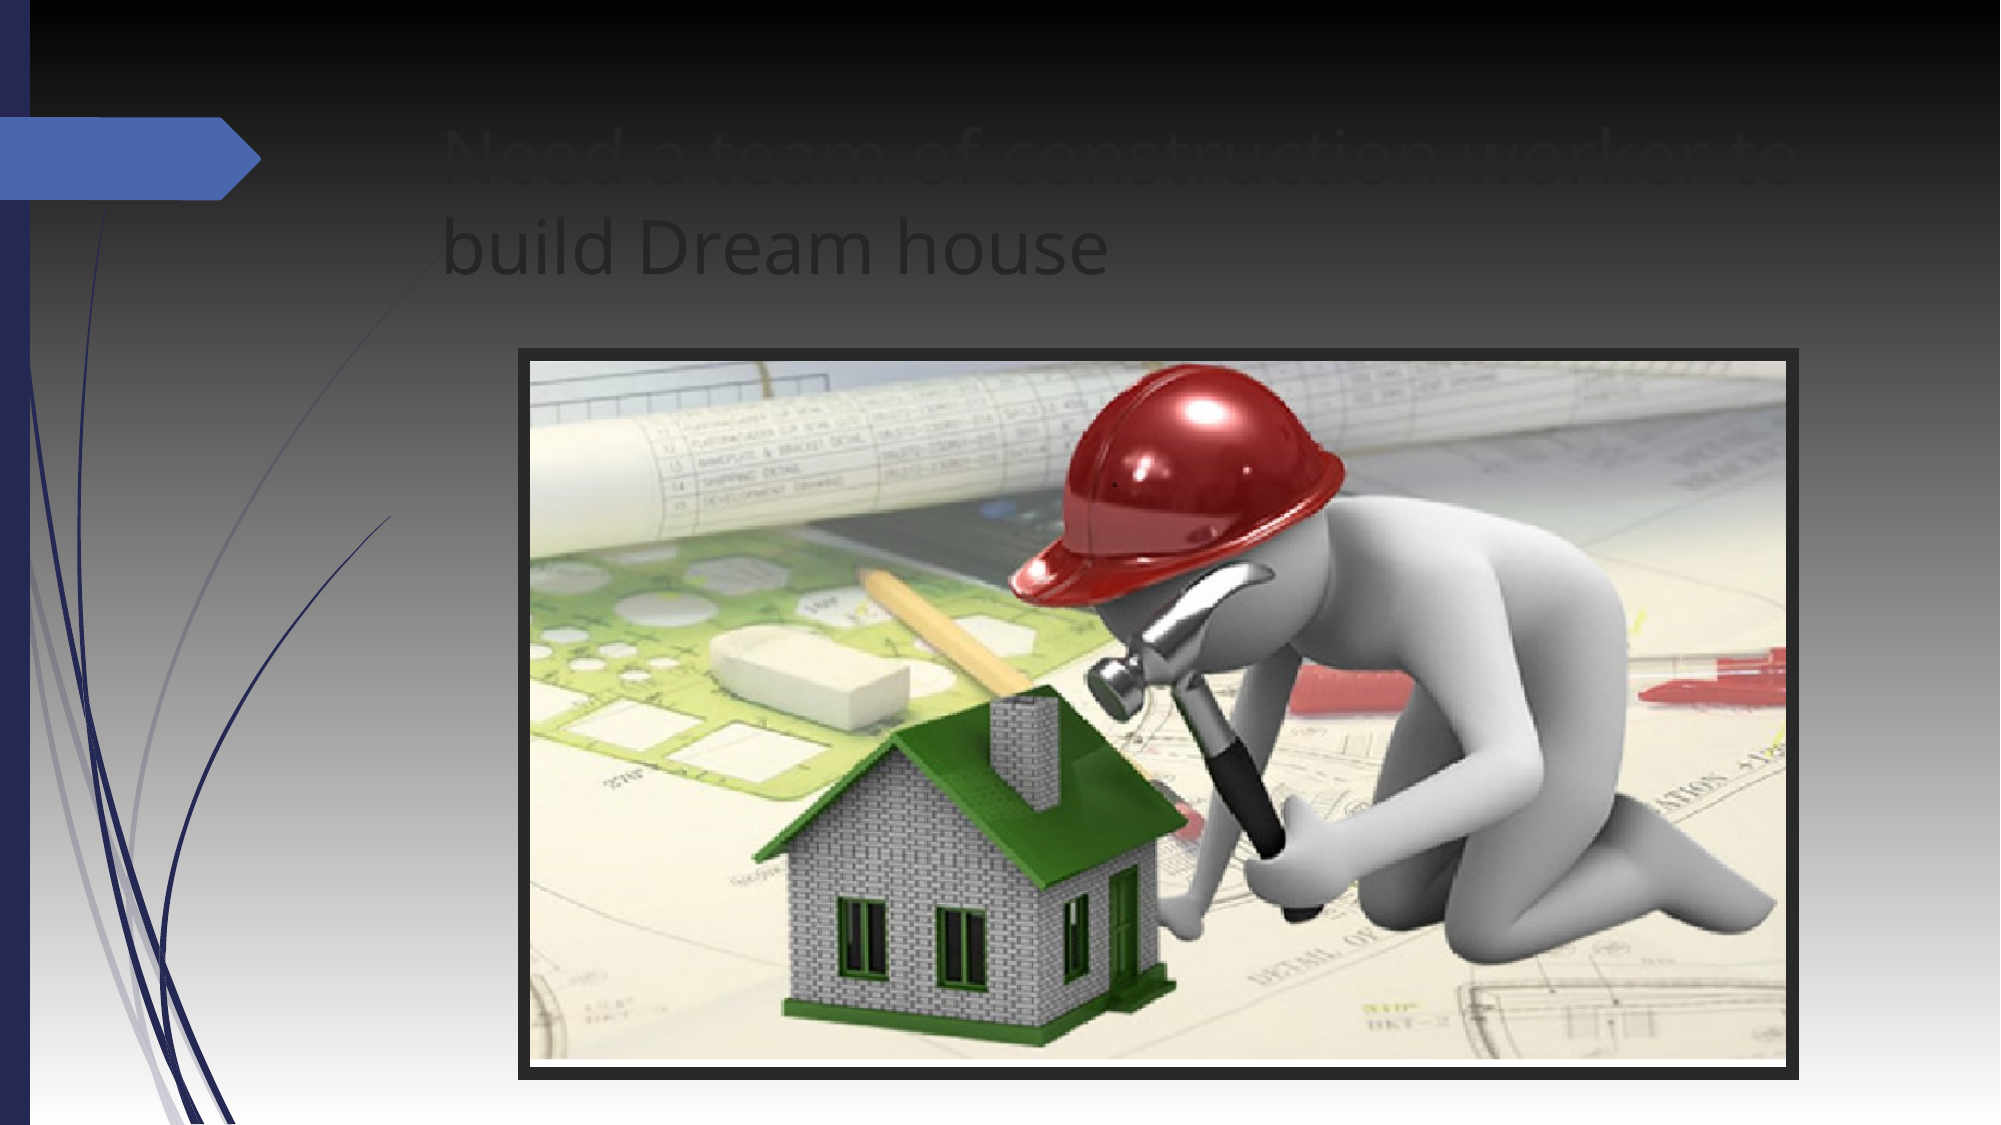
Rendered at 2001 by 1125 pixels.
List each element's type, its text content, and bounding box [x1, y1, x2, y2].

picture [530, 360, 1787, 1068]
title Need a team of construction worker to build Dream house [425, 102, 1888, 313]
